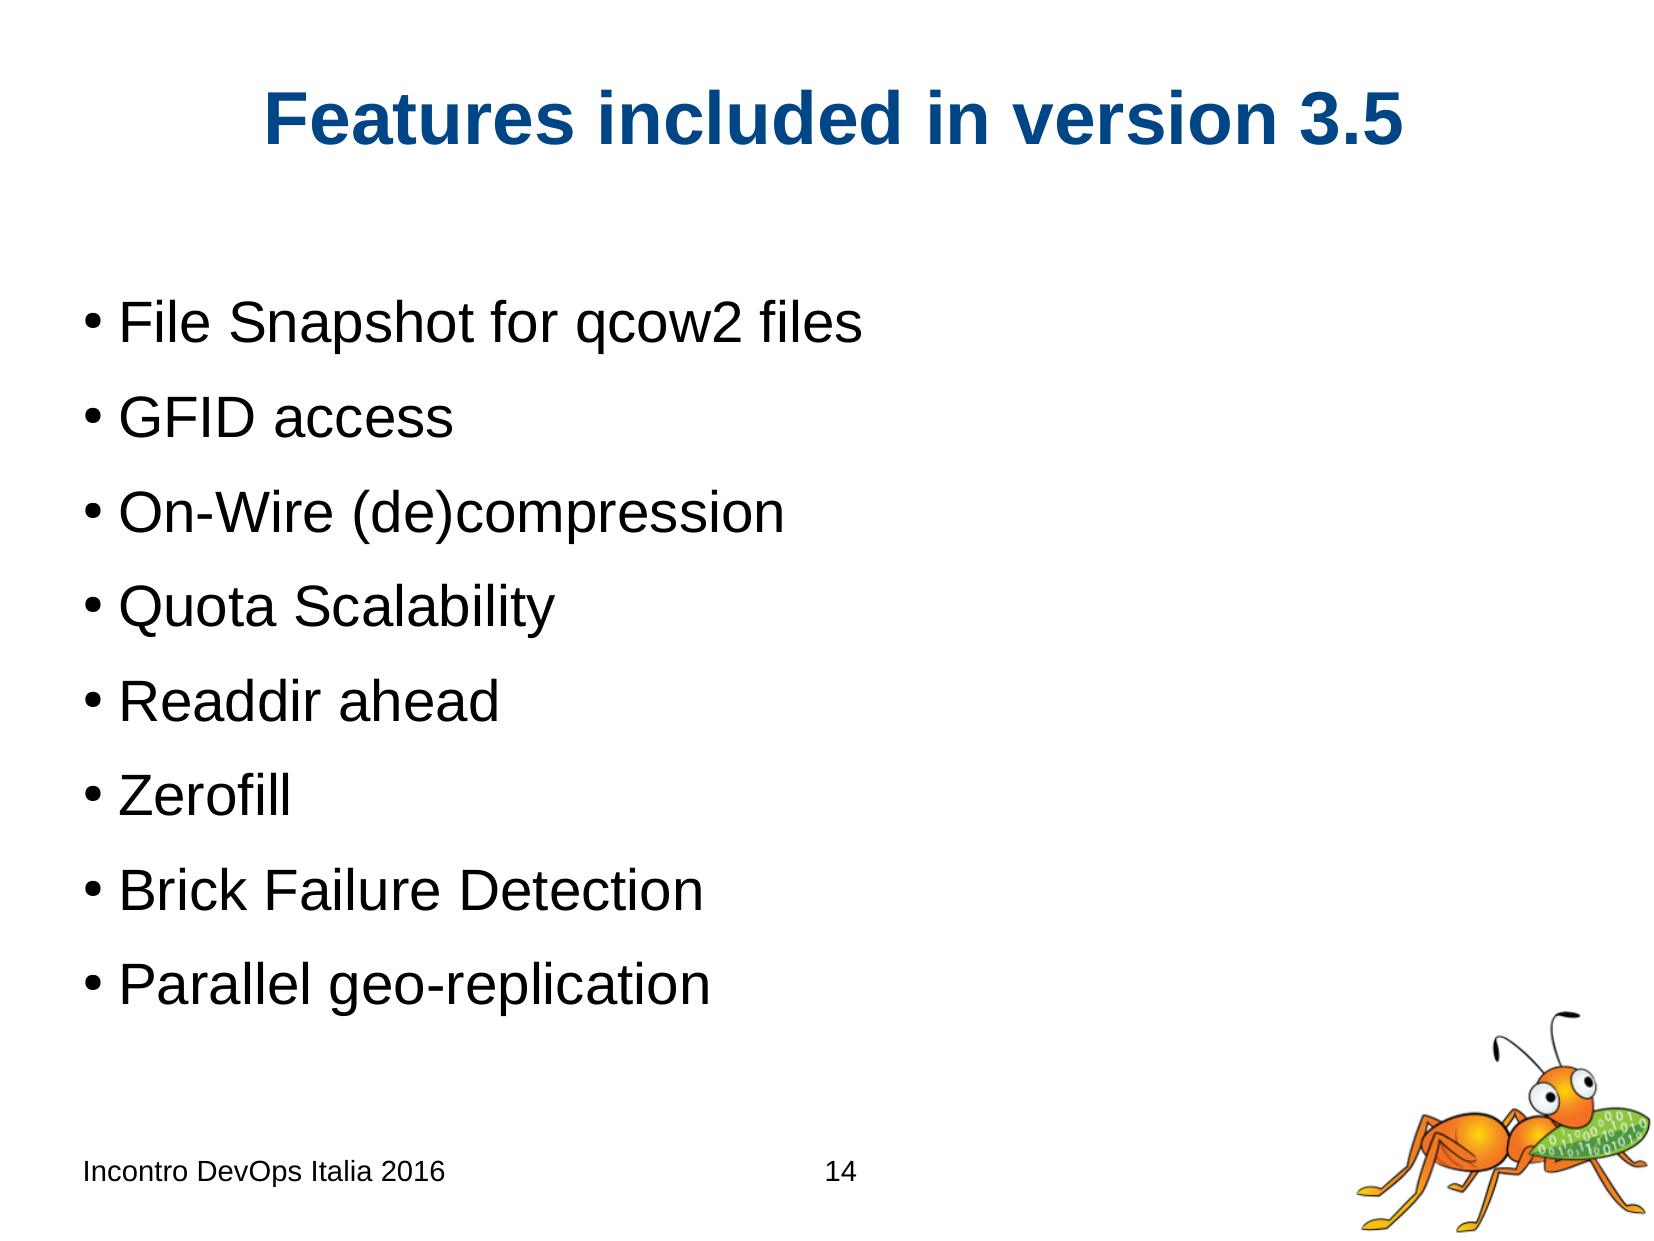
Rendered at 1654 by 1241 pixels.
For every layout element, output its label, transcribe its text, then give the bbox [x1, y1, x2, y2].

picture [1353, 1009, 1654, 1235]
list File Snapshot for qcow2 files GFID access On-Wire (de)compression Quota Scalability Readdir ahead Zerofill Brick Failure Detection Parallel geo-replication [82, 290, 1571, 1010]
title Features included in version 3.5 [90, 15, 1579, 223]
